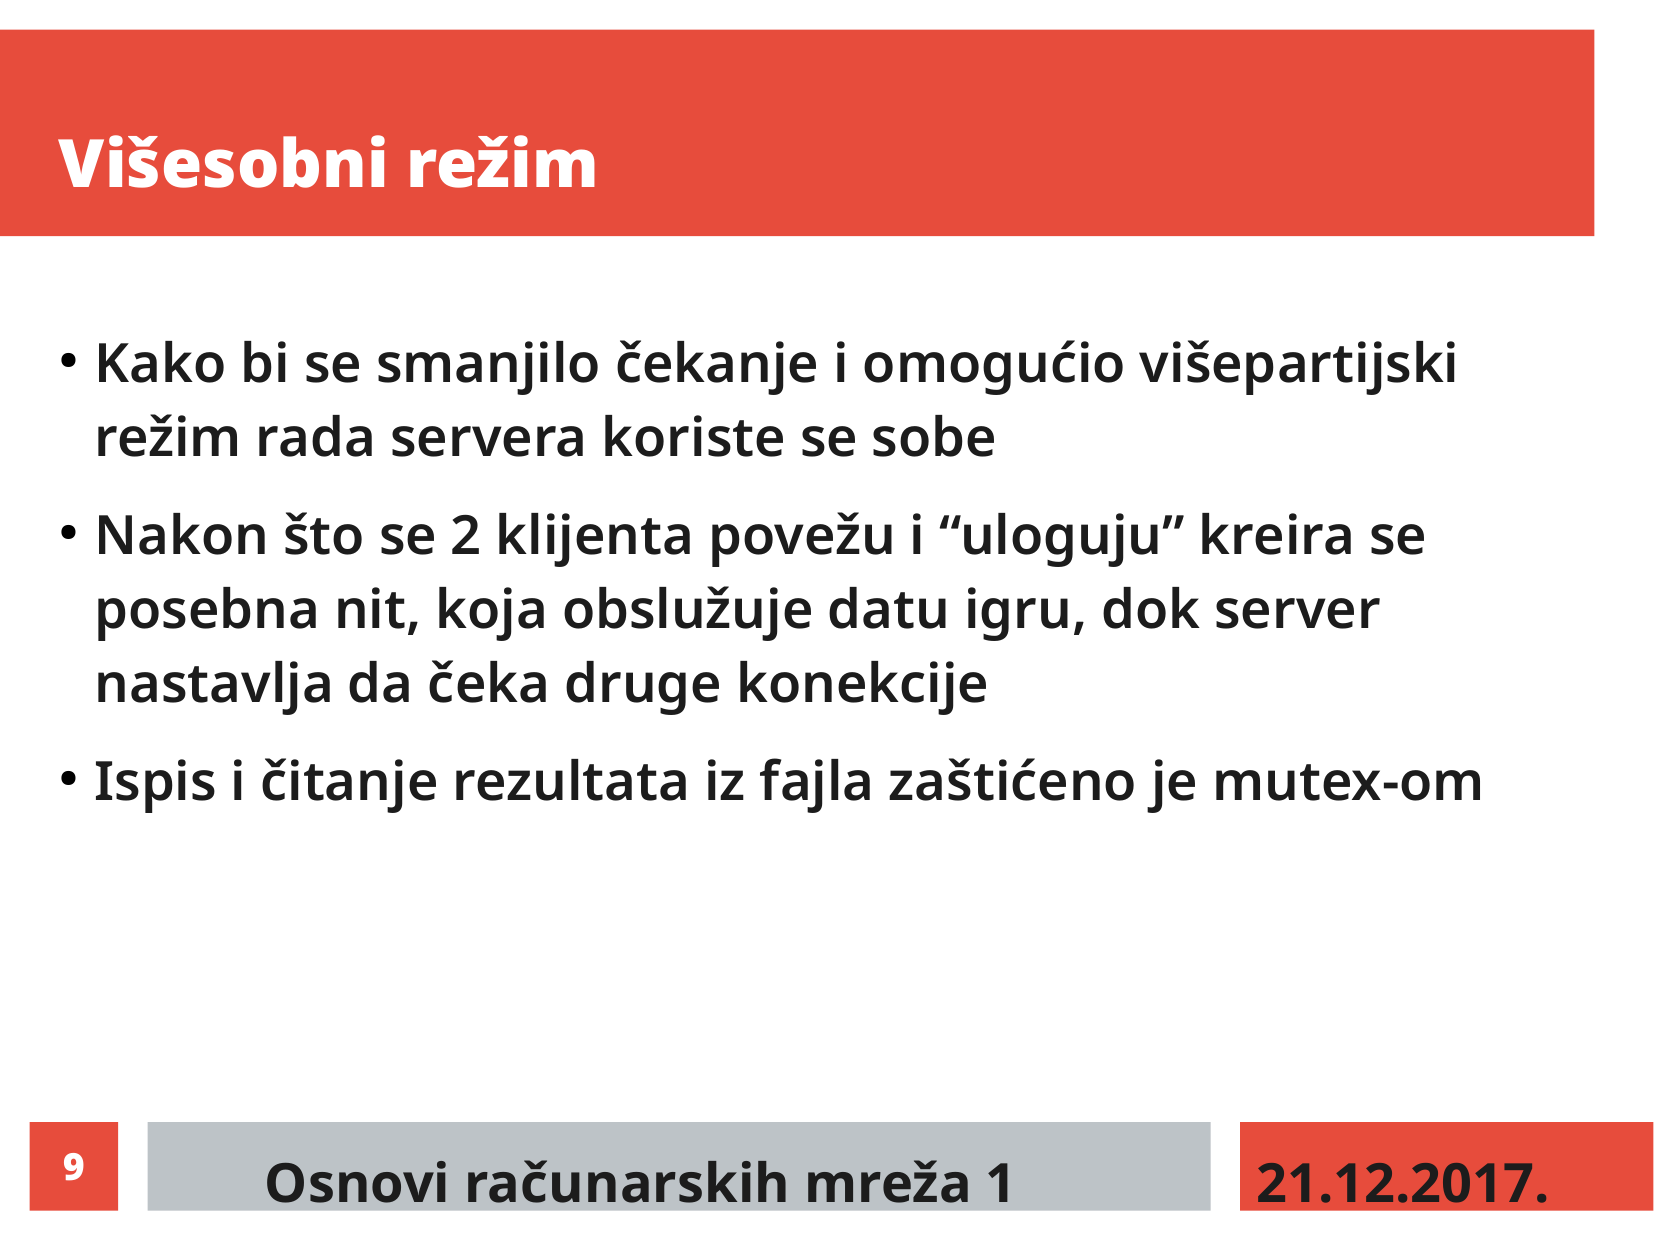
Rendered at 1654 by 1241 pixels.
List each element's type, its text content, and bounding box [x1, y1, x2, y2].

text_box Osnovi računarskih mreža 1 [265, 1144, 1132, 1205]
list Kako bi se smanjilo čekanje i omogućio višepartijski režim rada servera koriste se sobe Nakon što se 2 klijenta povežu i “uloguju” kreira se posebna nit, koja obslužuje datu igru, dok server nastavlja da čeka druge konekcije Ispis i čitanje rezultata iz fajla zaštićeno je mutex-om [59, 324, 1565, 1093]
text_box 21.12.2017. [1256, 1144, 1634, 1220]
title Višesobni režim [59, 59, 1595, 207]
